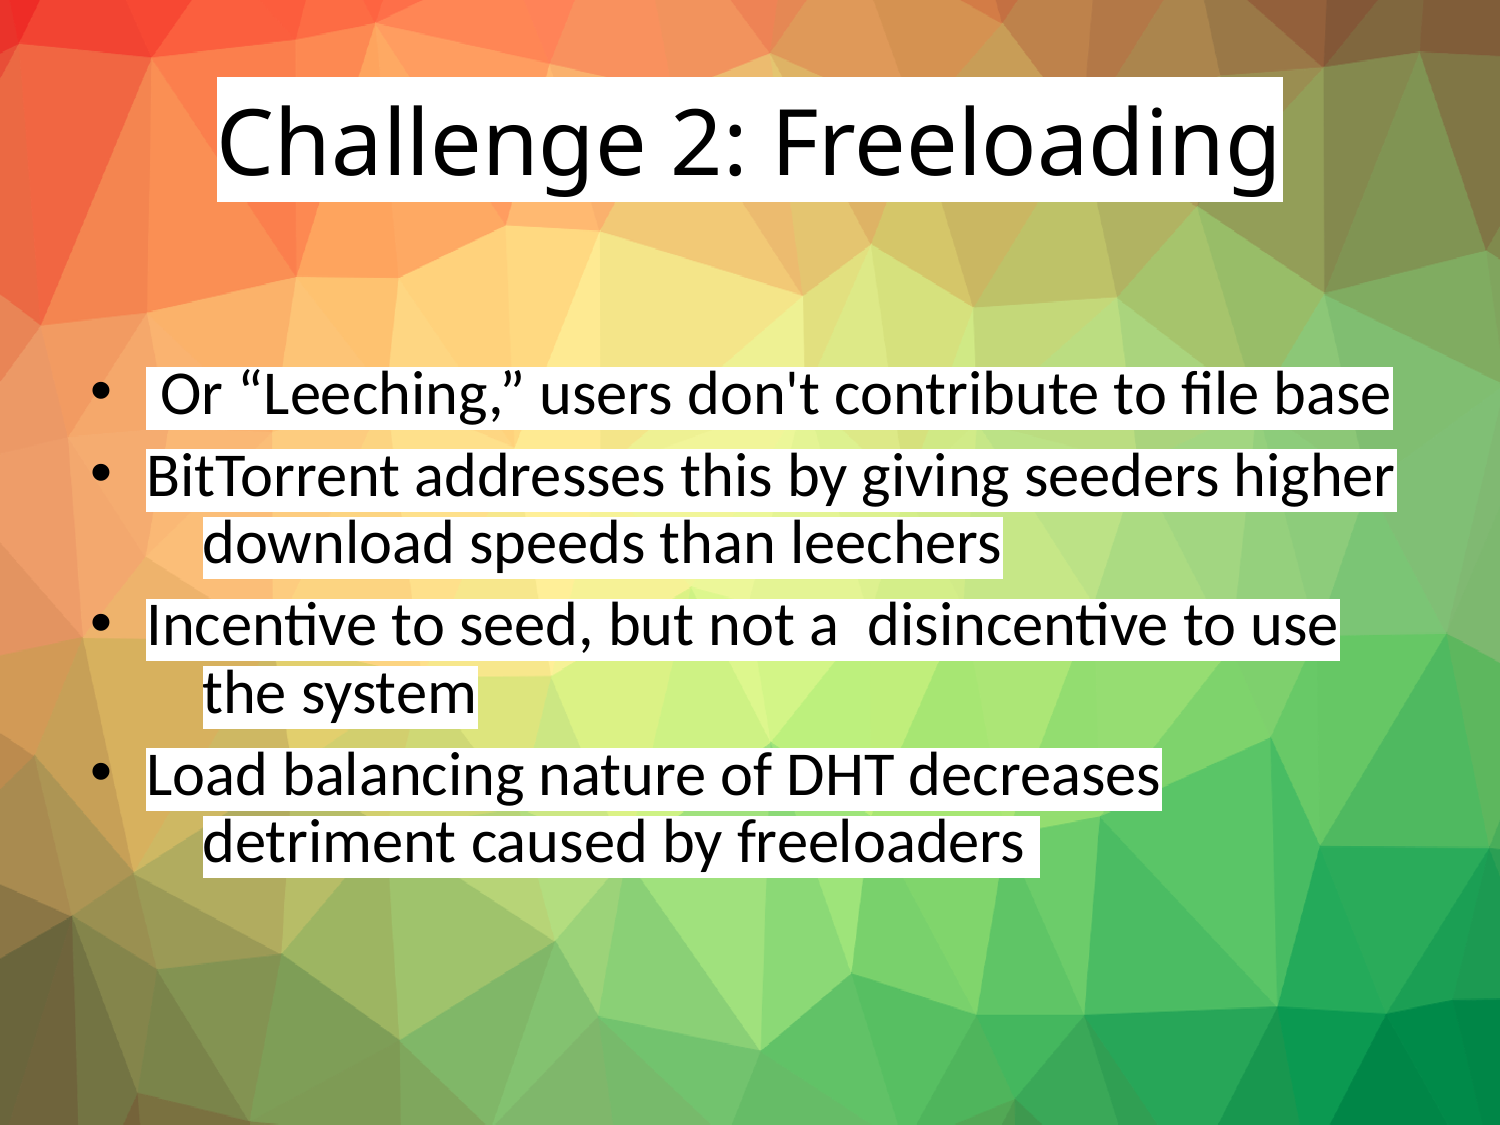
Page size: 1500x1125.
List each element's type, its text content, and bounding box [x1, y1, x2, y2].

title Challenge 2: Freeloading [75, 45, 1426, 233]
picture [0, 0, 1500, 1125]
list Or “Leeching,” users don't contribute to file base BitTorrent addresses this by giving seeders higher download speeds than leechers Incentive to seed, but not a disincentive to use the system Load balancing nature of DHT decreases detriment caused by freeloaders [75, 263, 1418, 1004]
